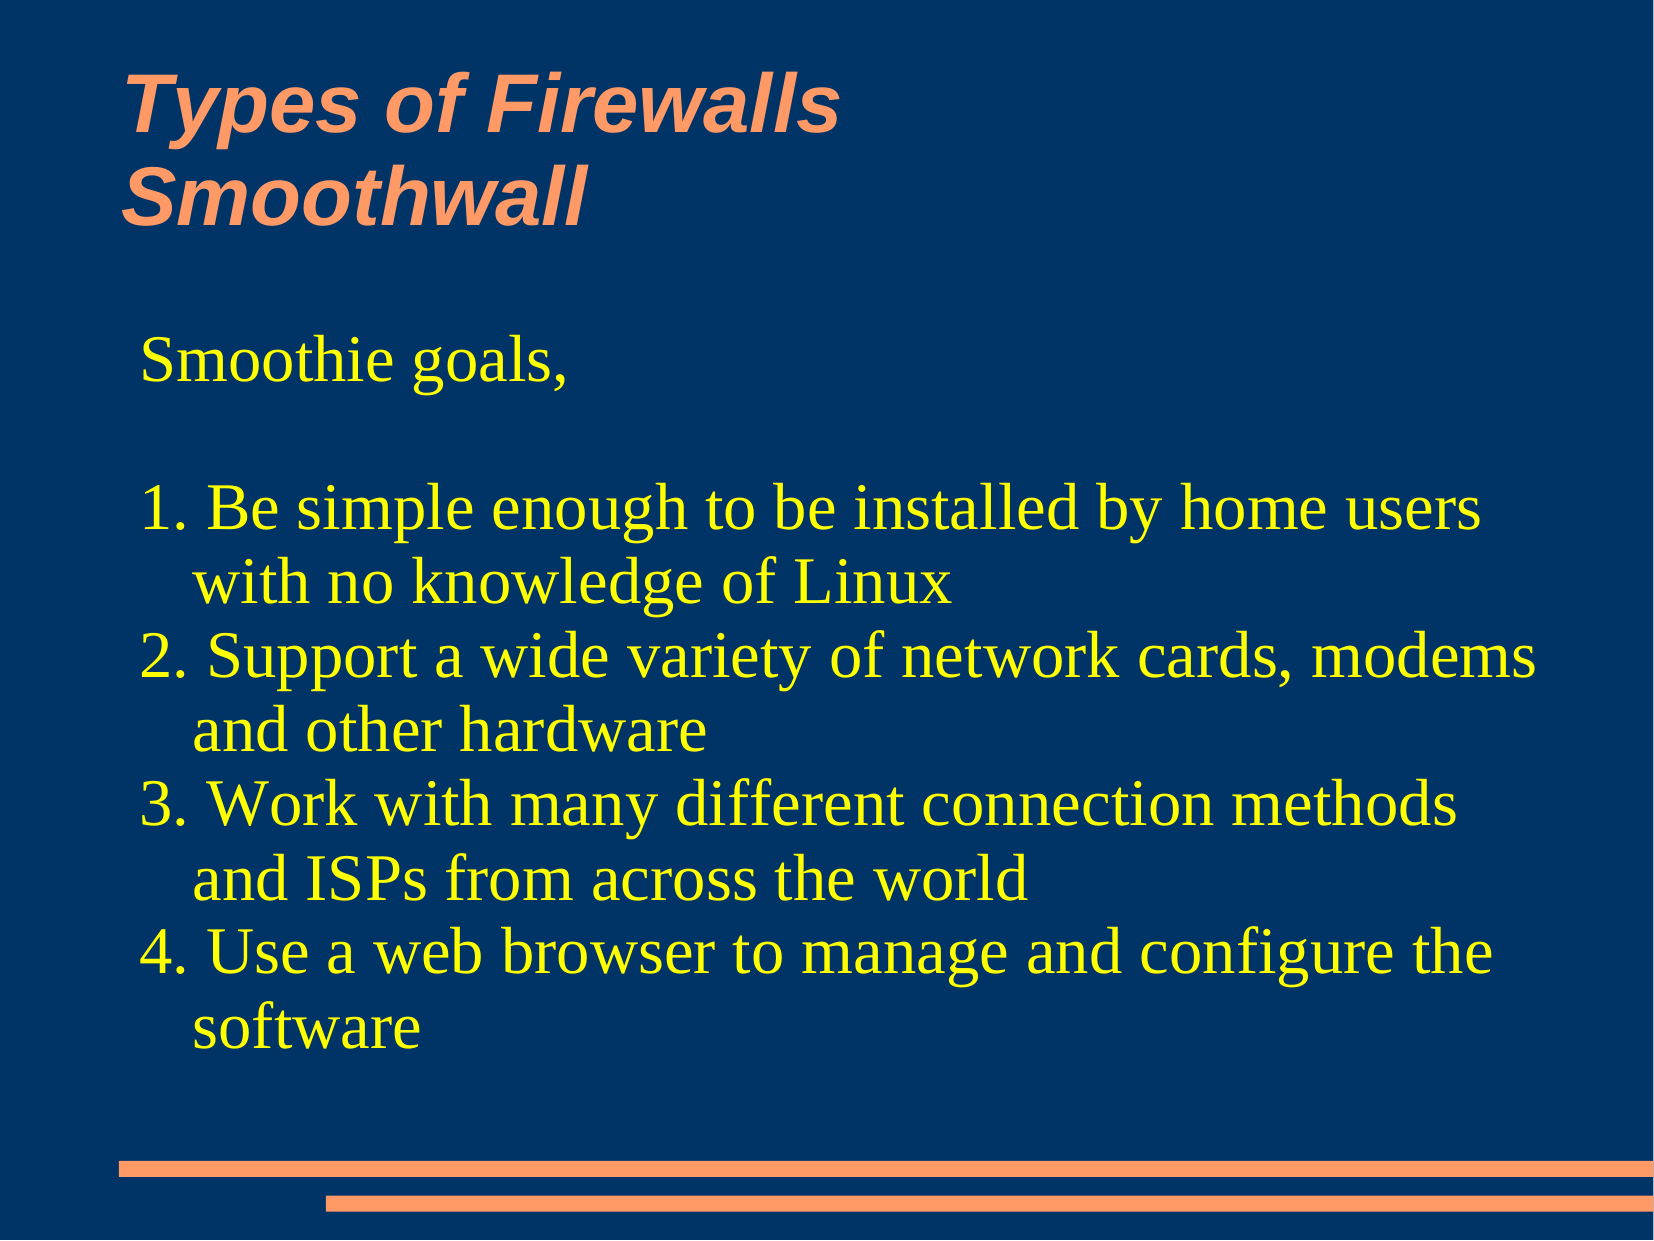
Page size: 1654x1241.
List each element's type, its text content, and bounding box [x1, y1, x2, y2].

list Smoothie goals, 1. Be simple enough to be installed by home users with no knowledge of Linux 2. Support a wide variety of network cards, modems and other hardware 3. Work with many different connection methods and ISPs from across the world 4. Use a web browser to manage and configure the software [121, 322, 1561, 1133]
title Types of Firewalls Smoothwall [121, 46, 1534, 254]
